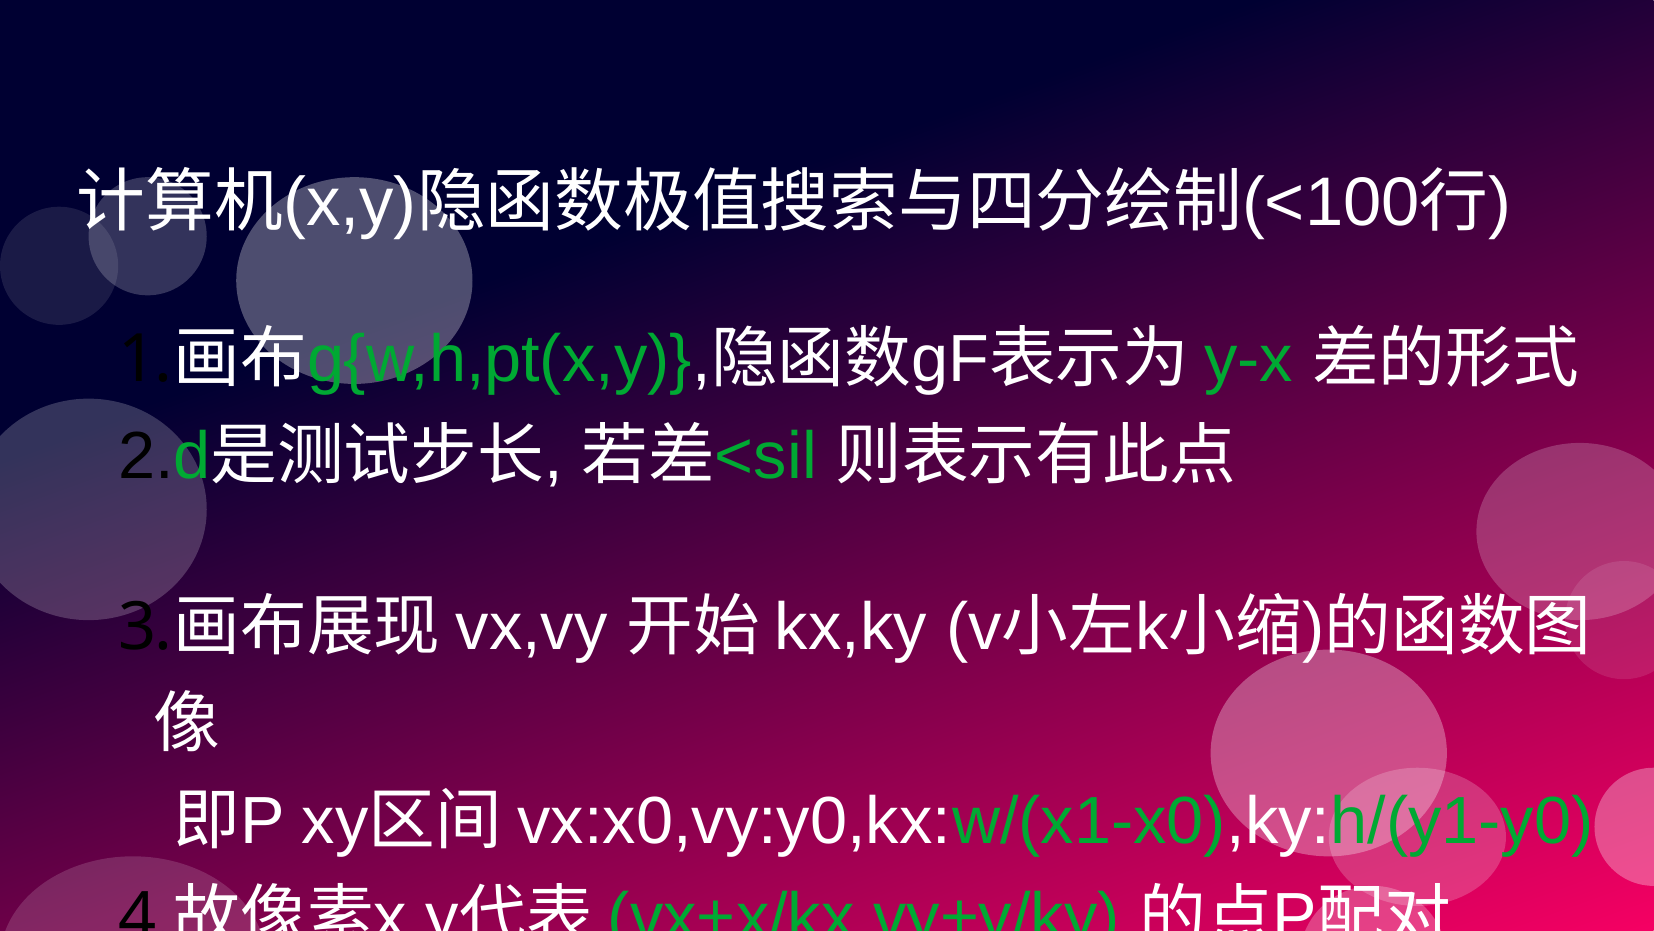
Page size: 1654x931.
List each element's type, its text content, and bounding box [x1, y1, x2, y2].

subtitle 画布g{w,h,pt(x,y)},隐函数gF表示为 y-x 差的形式 d是测试步长, 若差<sil 则表示有此点 画布展现 vx,vy 开始 kx,ky (v小左k小缩)的函数图像 即P xy区间 vx:x0,vy:y0,kx:w/(x1-x0),ky:h/(y1-y0) 故像素x,y代表 (vx+x/kx,vy+y/ky) 的点P配对 [118, 357, 1607, 906]
title 计算机(x,y)隐函数极值搜索与四分绘制(<100行) [76, 118, 1565, 274]
